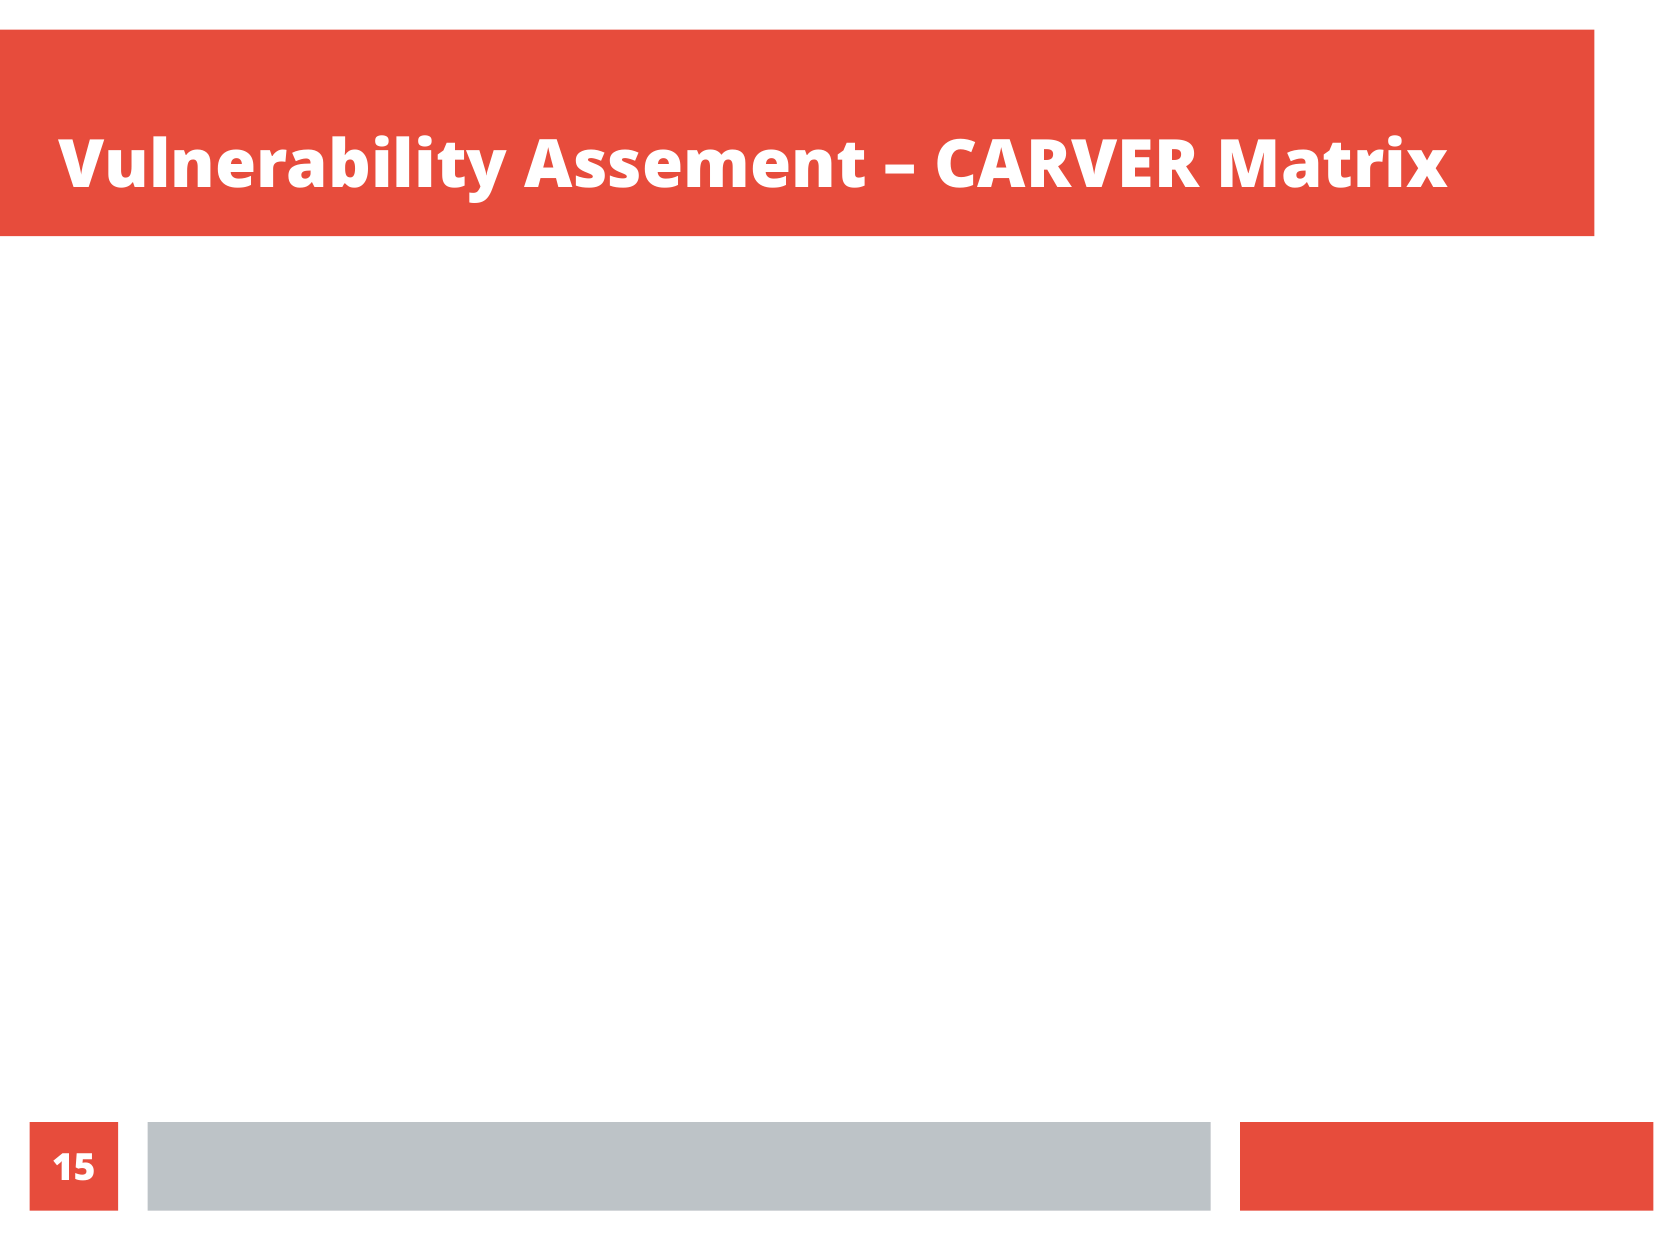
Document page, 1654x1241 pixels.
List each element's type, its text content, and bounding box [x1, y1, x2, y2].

title Vulnerability Assement – CARVER Matrix [59, 59, 1595, 207]
